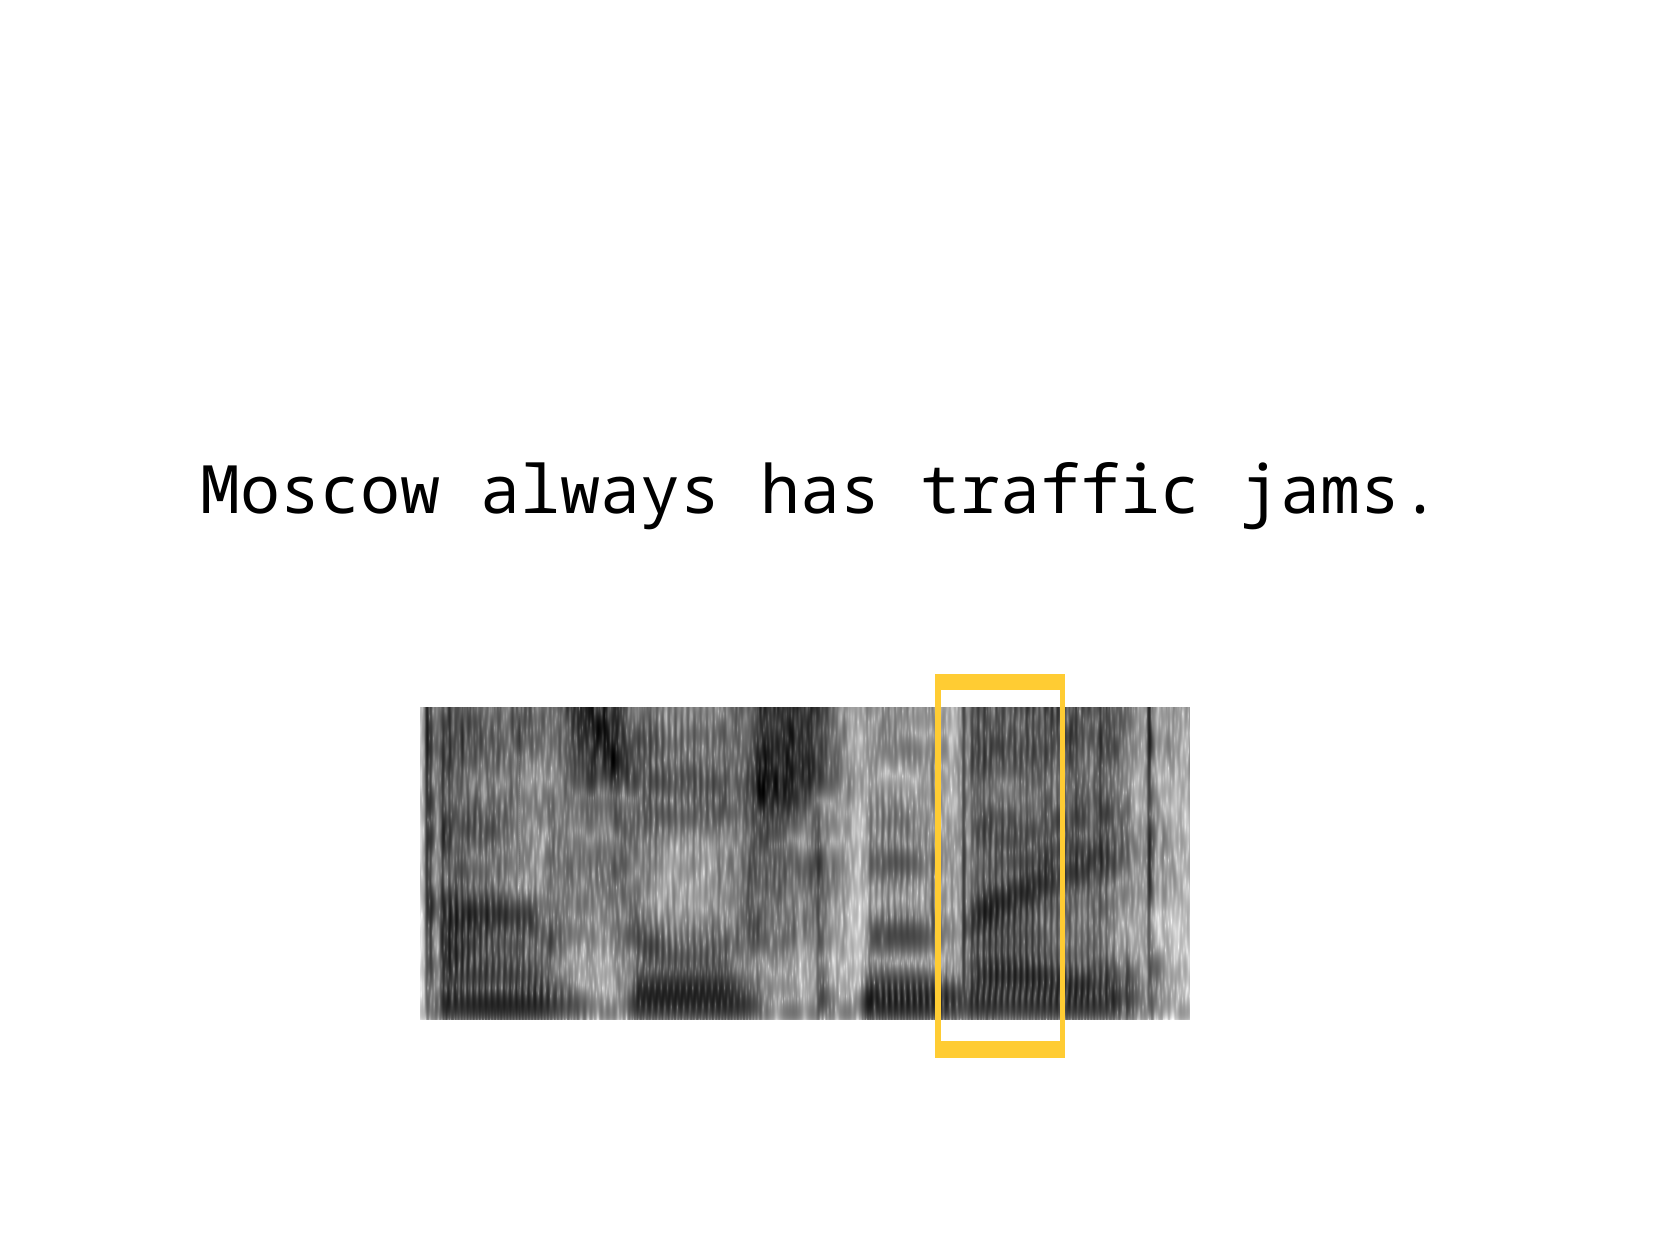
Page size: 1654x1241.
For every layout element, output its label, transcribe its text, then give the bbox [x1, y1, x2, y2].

text_box Moscow always has traffic jams. [185, 434, 1471, 526]
picture [420, 674, 1190, 1058]
